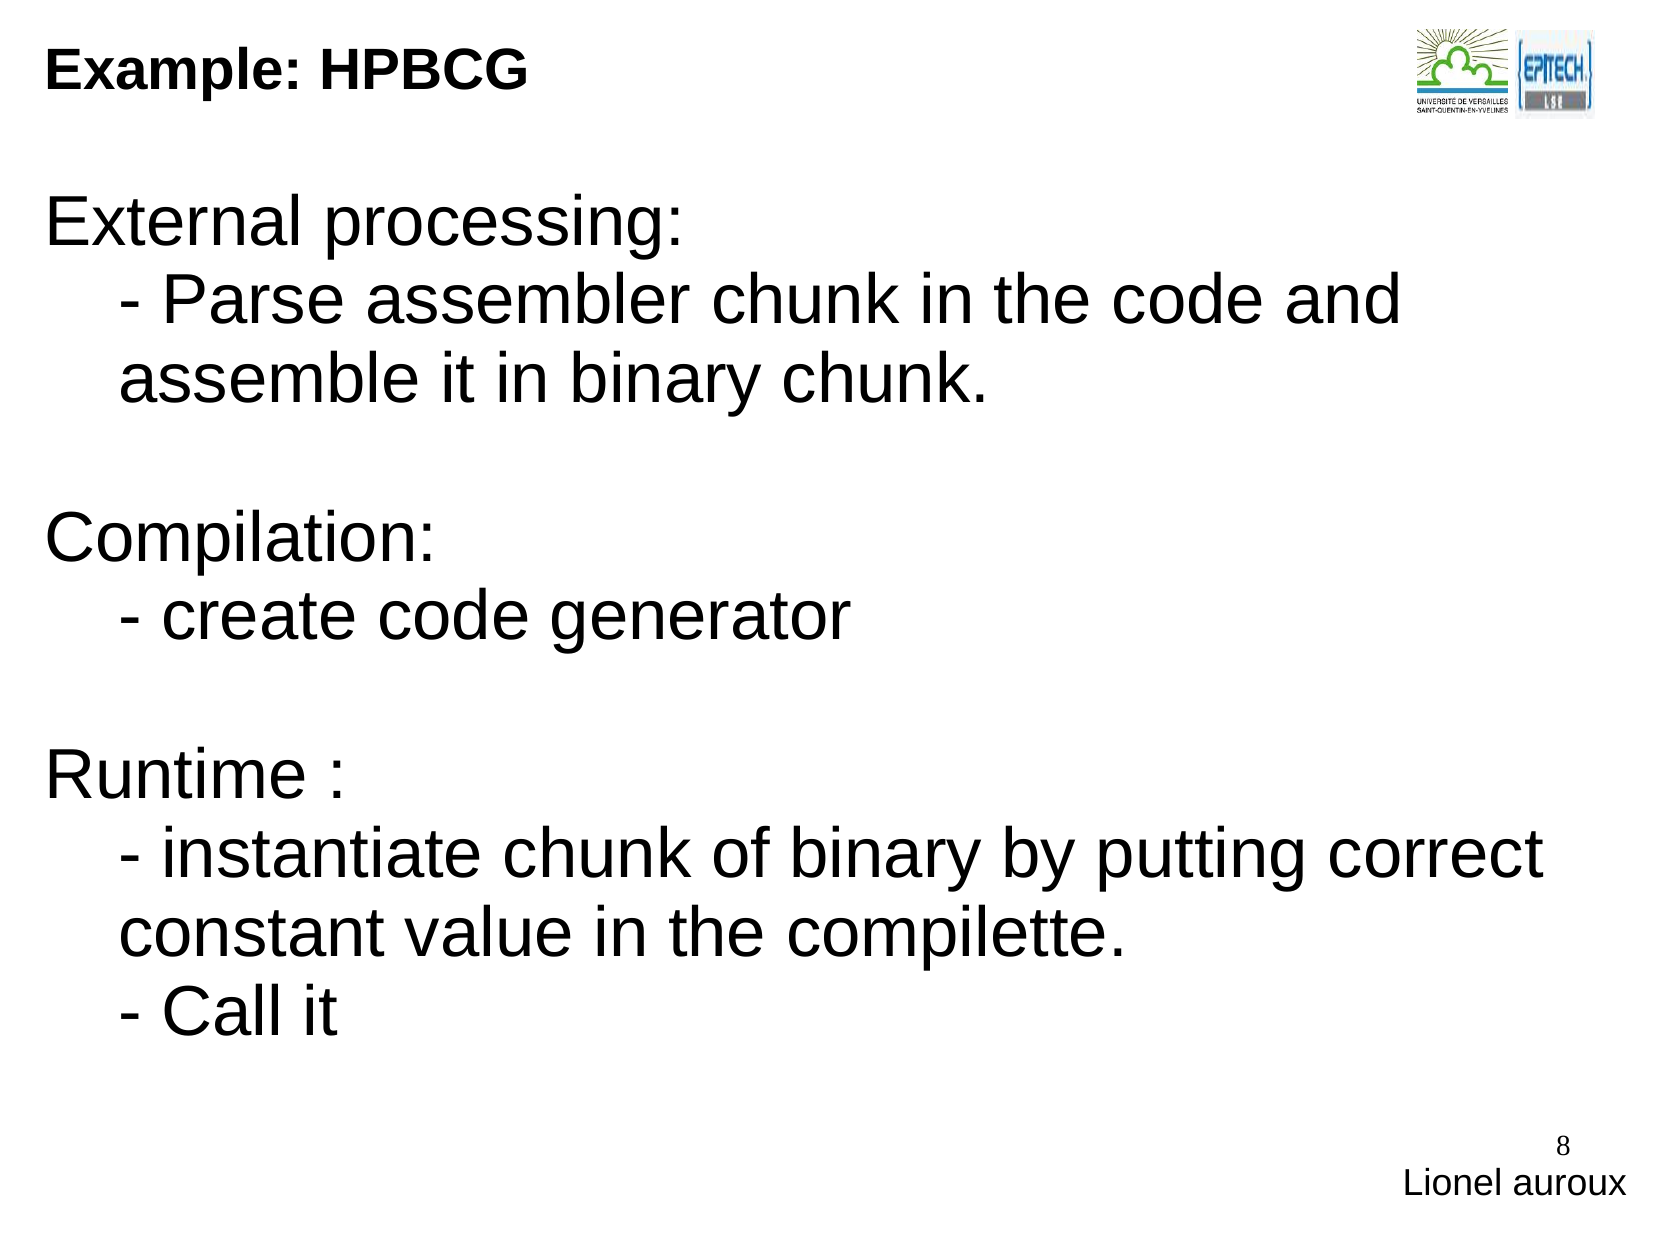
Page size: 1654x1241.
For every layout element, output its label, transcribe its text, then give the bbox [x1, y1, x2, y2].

picture [1417, 29, 1508, 113]
text_box Lionel auroux [1387, 1153, 1642, 1211]
picture [1515, 30, 1595, 119]
text_box Example: HPBCG External processing: - Parse assembler chunk in the code and assemble it in binary chunk. Compilation: - create code generator Runtime : - instantiate chunk of binary by putting correct constant value in the compilette. - Call it [29, 29, 1625, 1211]
